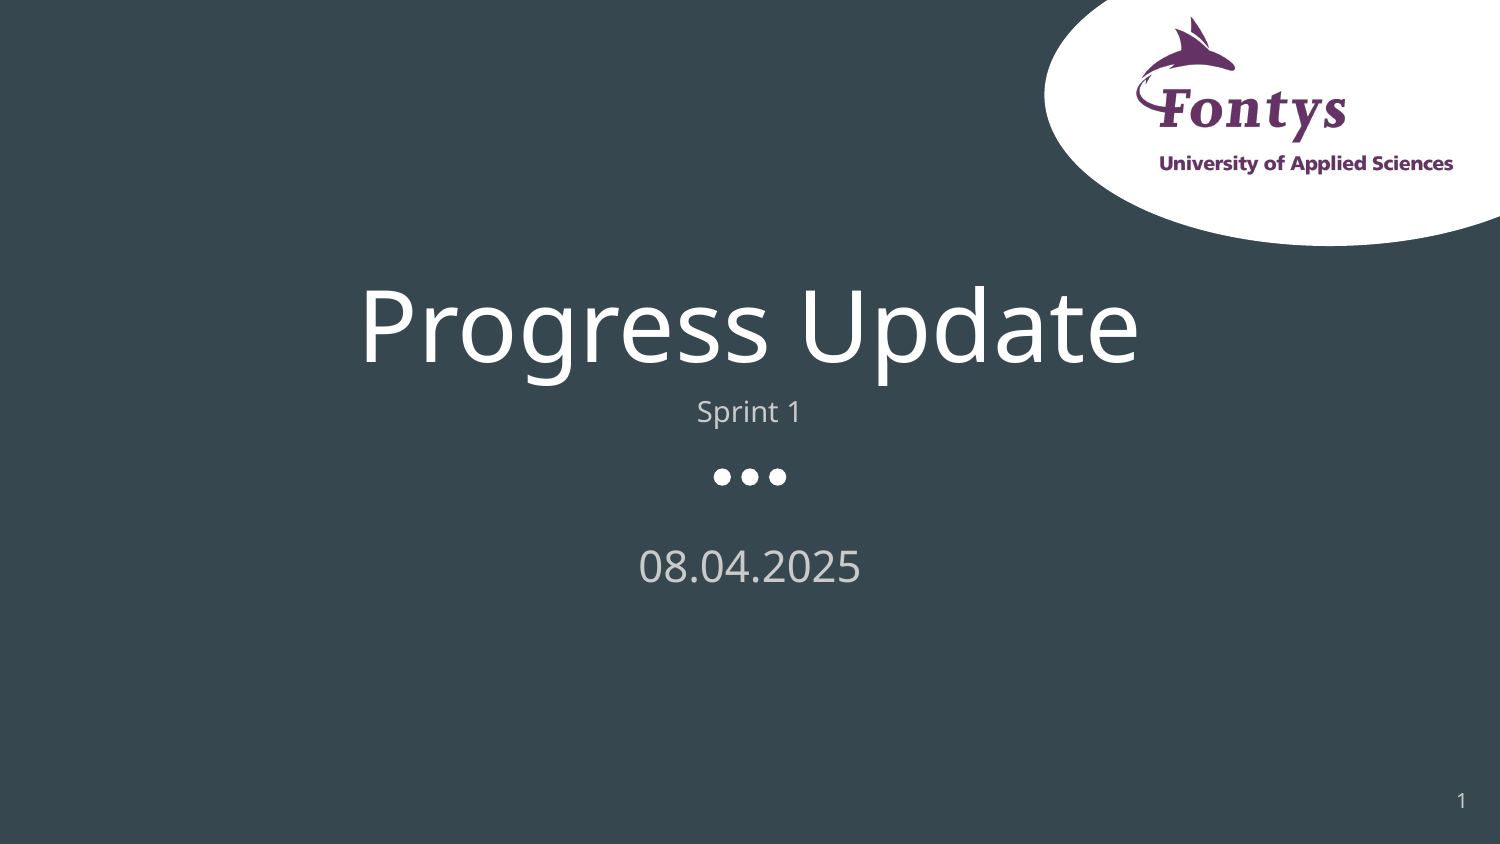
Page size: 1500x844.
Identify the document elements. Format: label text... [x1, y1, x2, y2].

slide_number <number> [1392, 767, 1483, 833]
text_box [1045, 0, 1500, 246]
title Progress Update Sprint 1 [110, 162, 1390, 447]
picture [1133, 13, 1456, 177]
subtitle 08.04.2025 [110, 520, 1390, 651]
